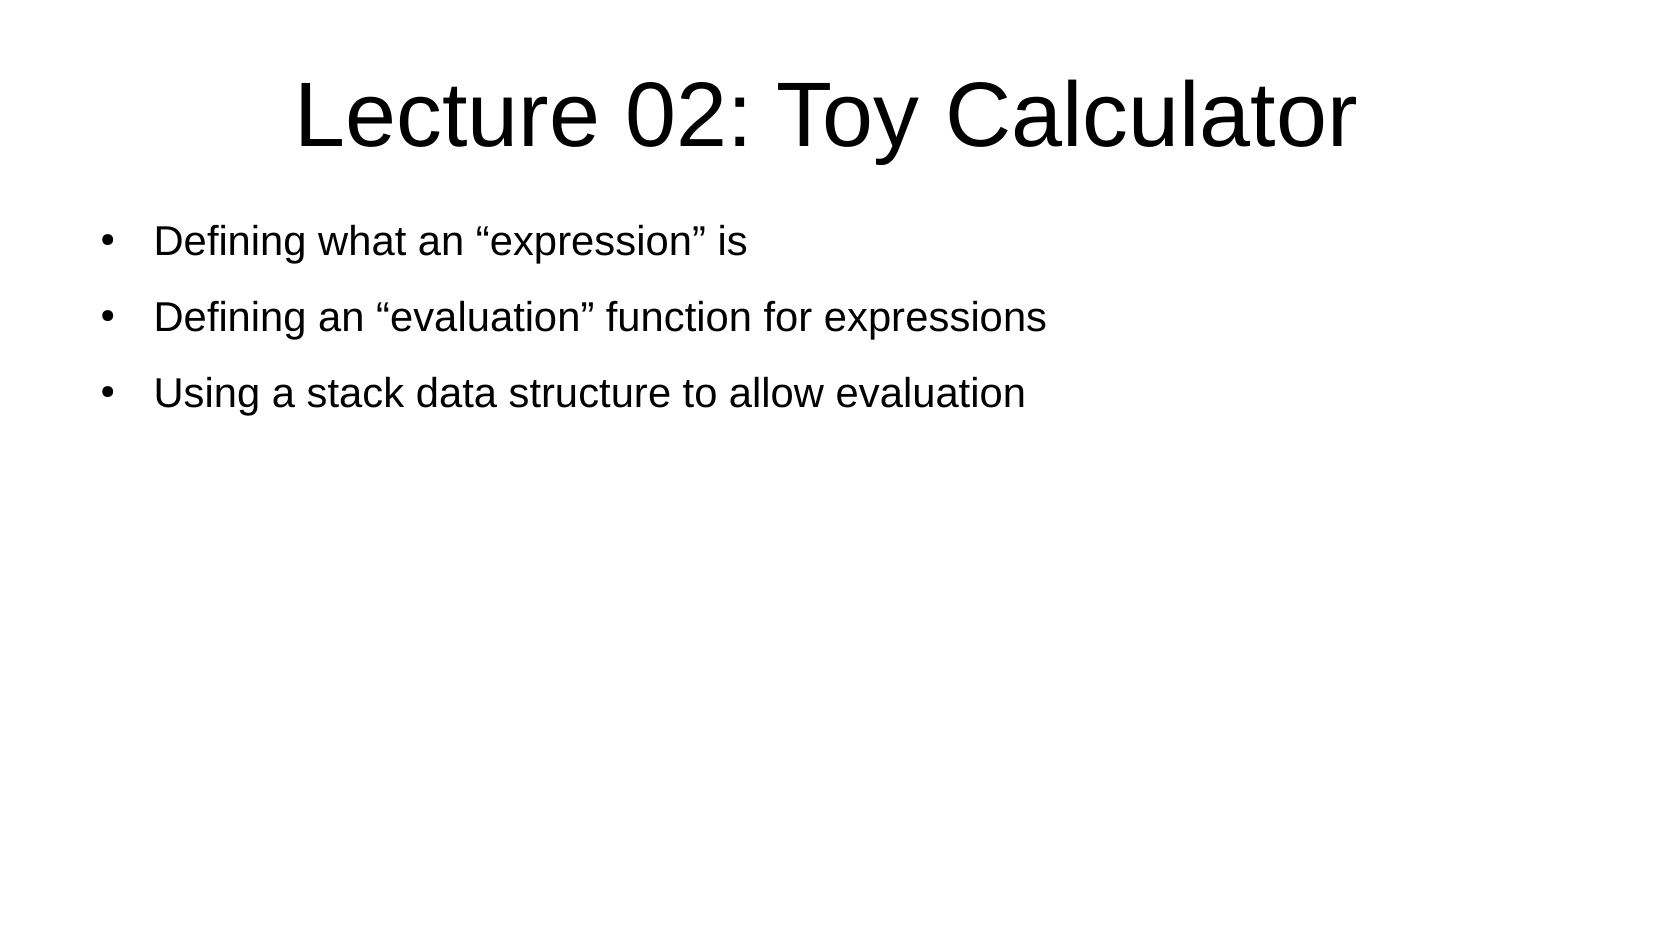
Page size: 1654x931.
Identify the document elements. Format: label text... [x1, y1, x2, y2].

title Lecture 02: Toy Calculator [82, 37, 1571, 193]
list Defining what an “expression” is Defining an “evaluation” function for expressions Using a stack data structure to allow evaluation [82, 217, 1571, 758]
